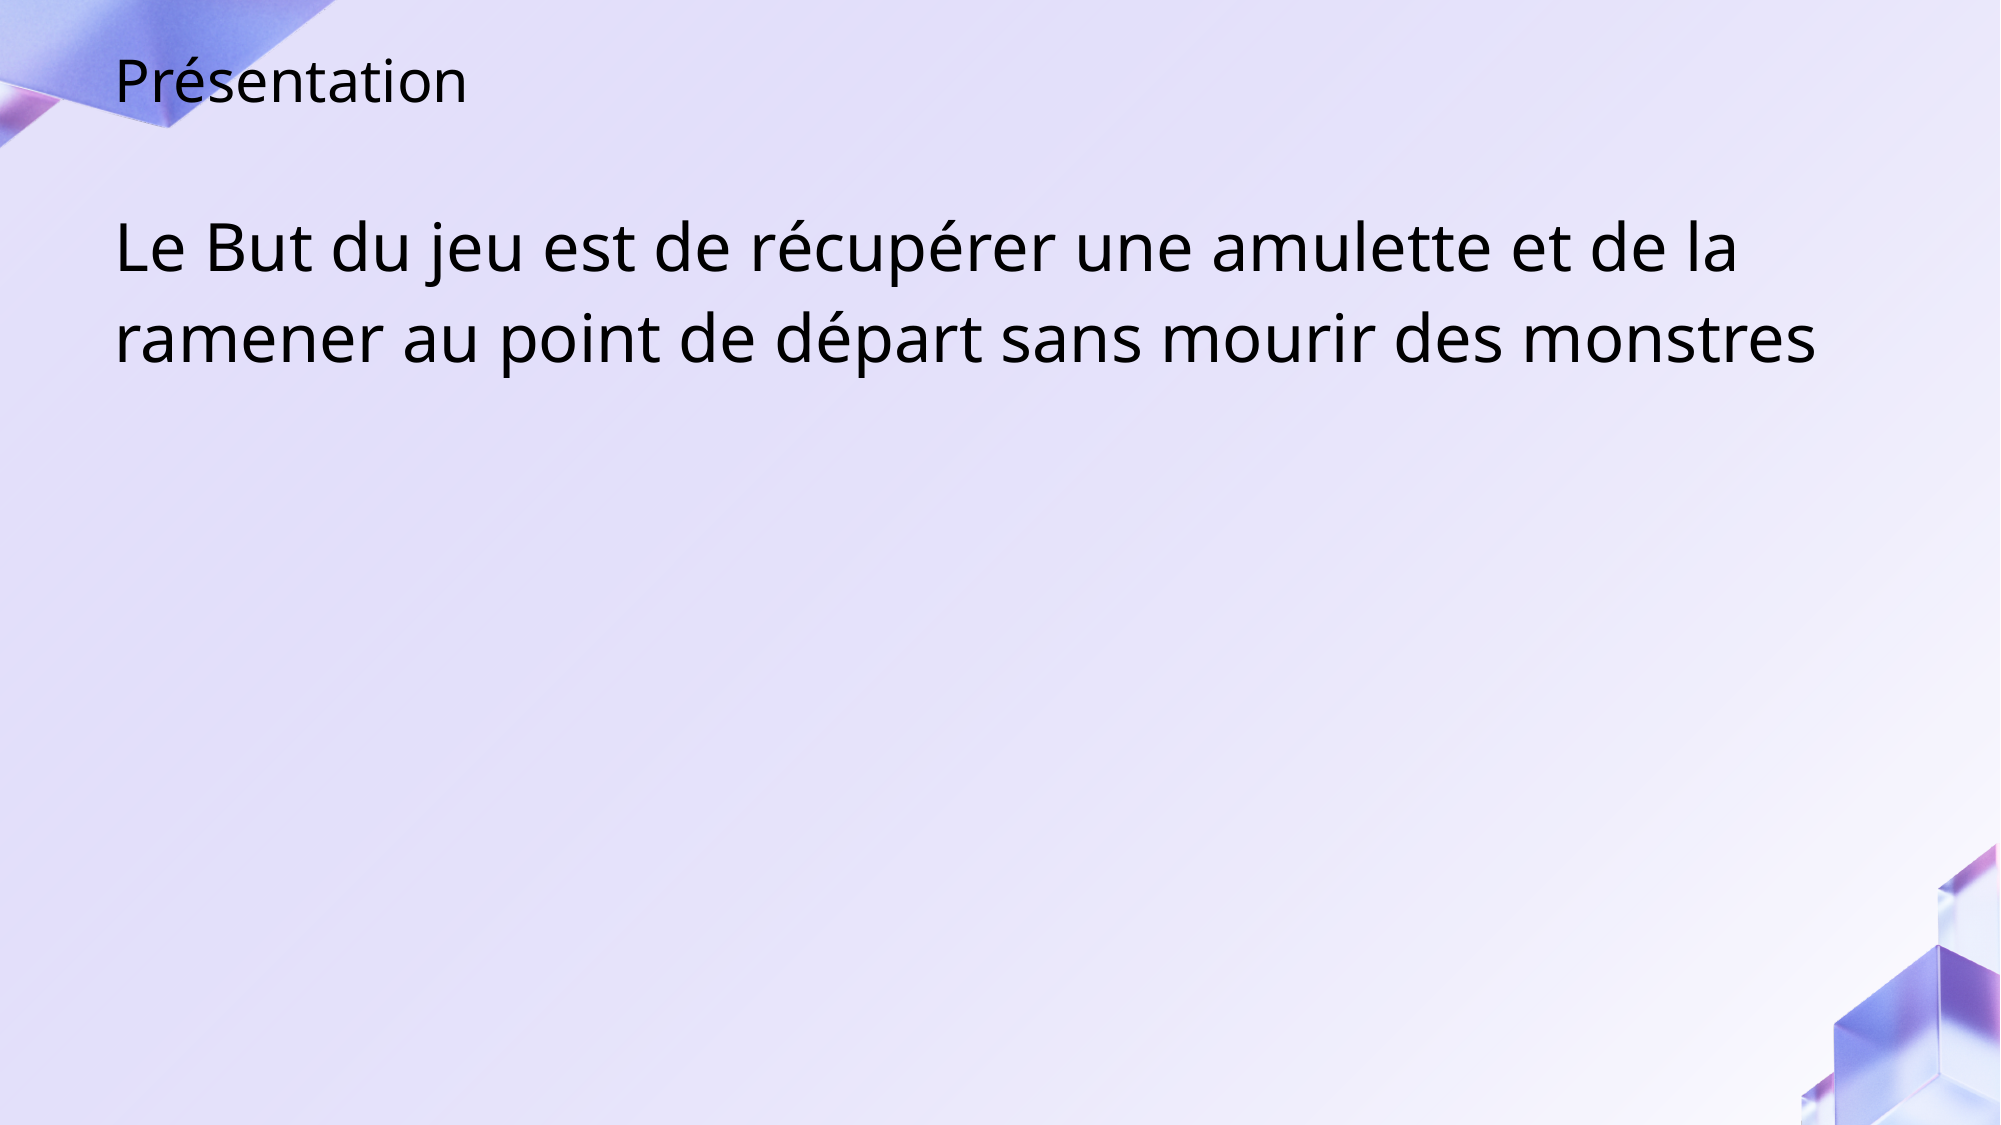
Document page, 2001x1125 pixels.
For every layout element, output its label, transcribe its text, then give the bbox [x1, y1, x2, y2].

picture [1696, 760, 2000, 1125]
text_box Le But du jeu est de récupérer une amulette et de la ramener au point de départ sans mourir des monstres [99, 192, 1900, 1006]
text_box Présentation [99, 31, 1900, 127]
picture [0, 0, 703, 374]
